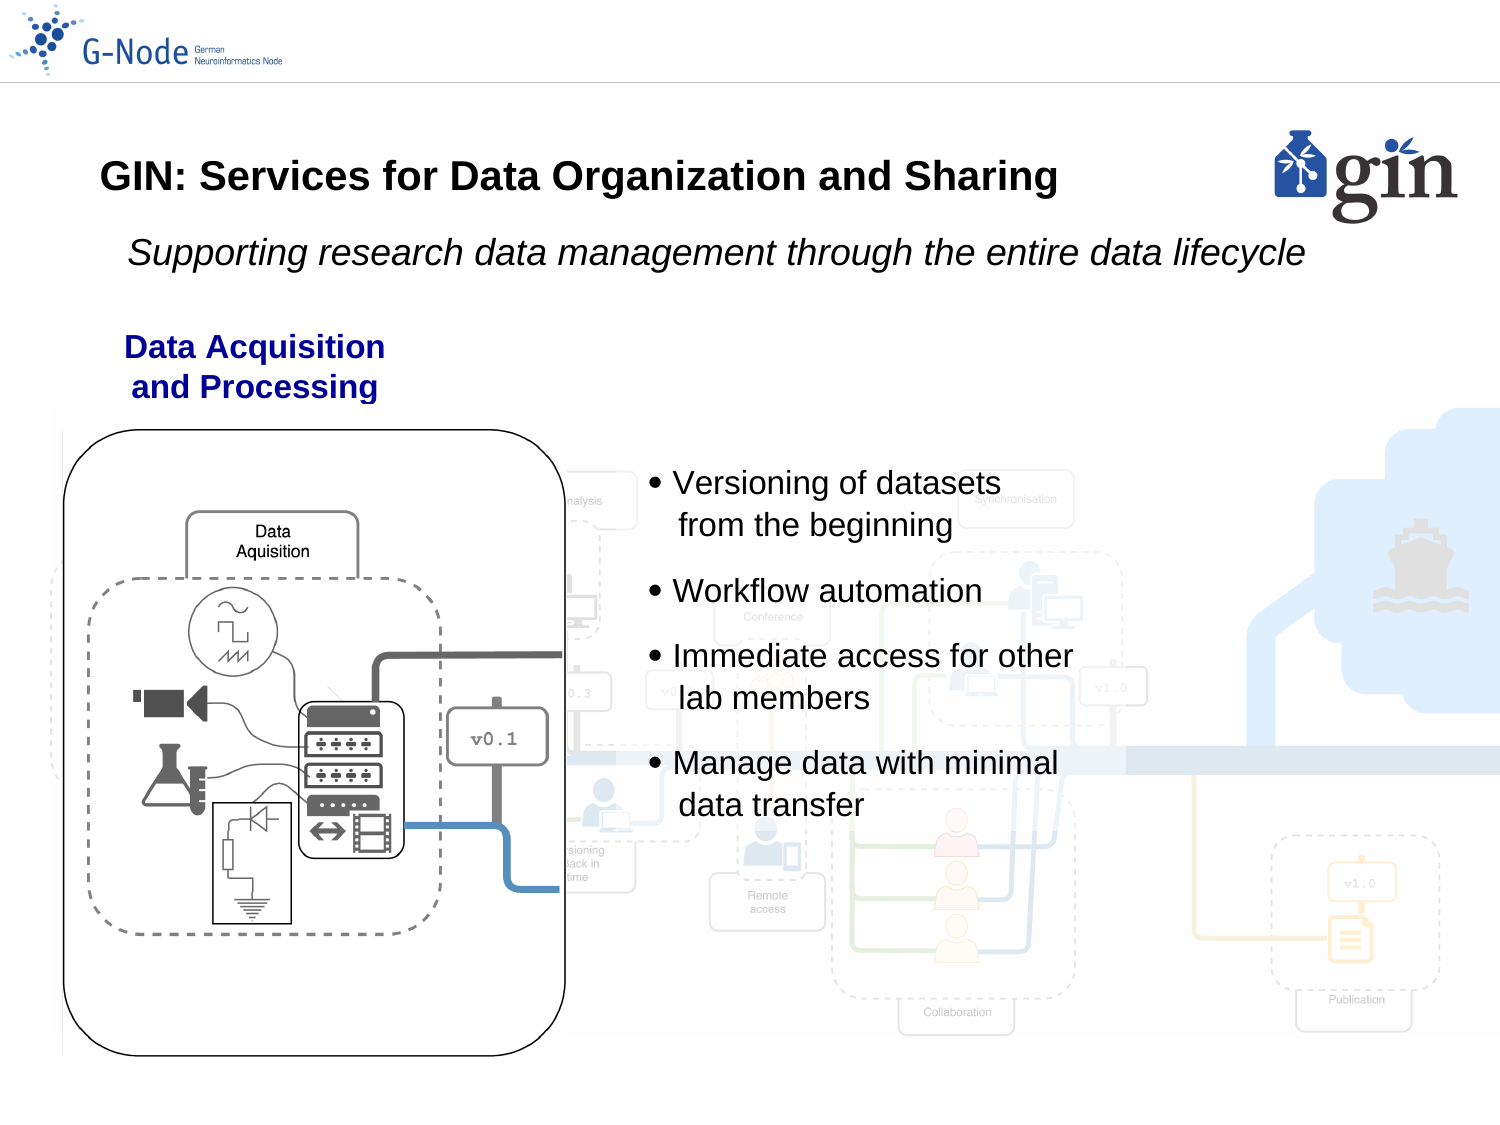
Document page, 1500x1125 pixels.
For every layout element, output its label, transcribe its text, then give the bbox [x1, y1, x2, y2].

picture [61, 427, 567, 1058]
text_box Supporting research data management through the entire data lifecycle [112, 217, 1426, 281]
text_box GIN: Services for Data Organization and Sharing [84, 140, 1271, 207]
picture [9, 4, 282, 76]
text_box Data Acquisition and Processing [109, 317, 402, 404]
picture [1271, 128, 1460, 226]
text_box [0, 404, 1500, 1064]
text_box  Versioning of datasets from the beginning  Workflow automation  Immediate access for other lab members  Manage data with minimal data transfer [616, 451, 1127, 832]
